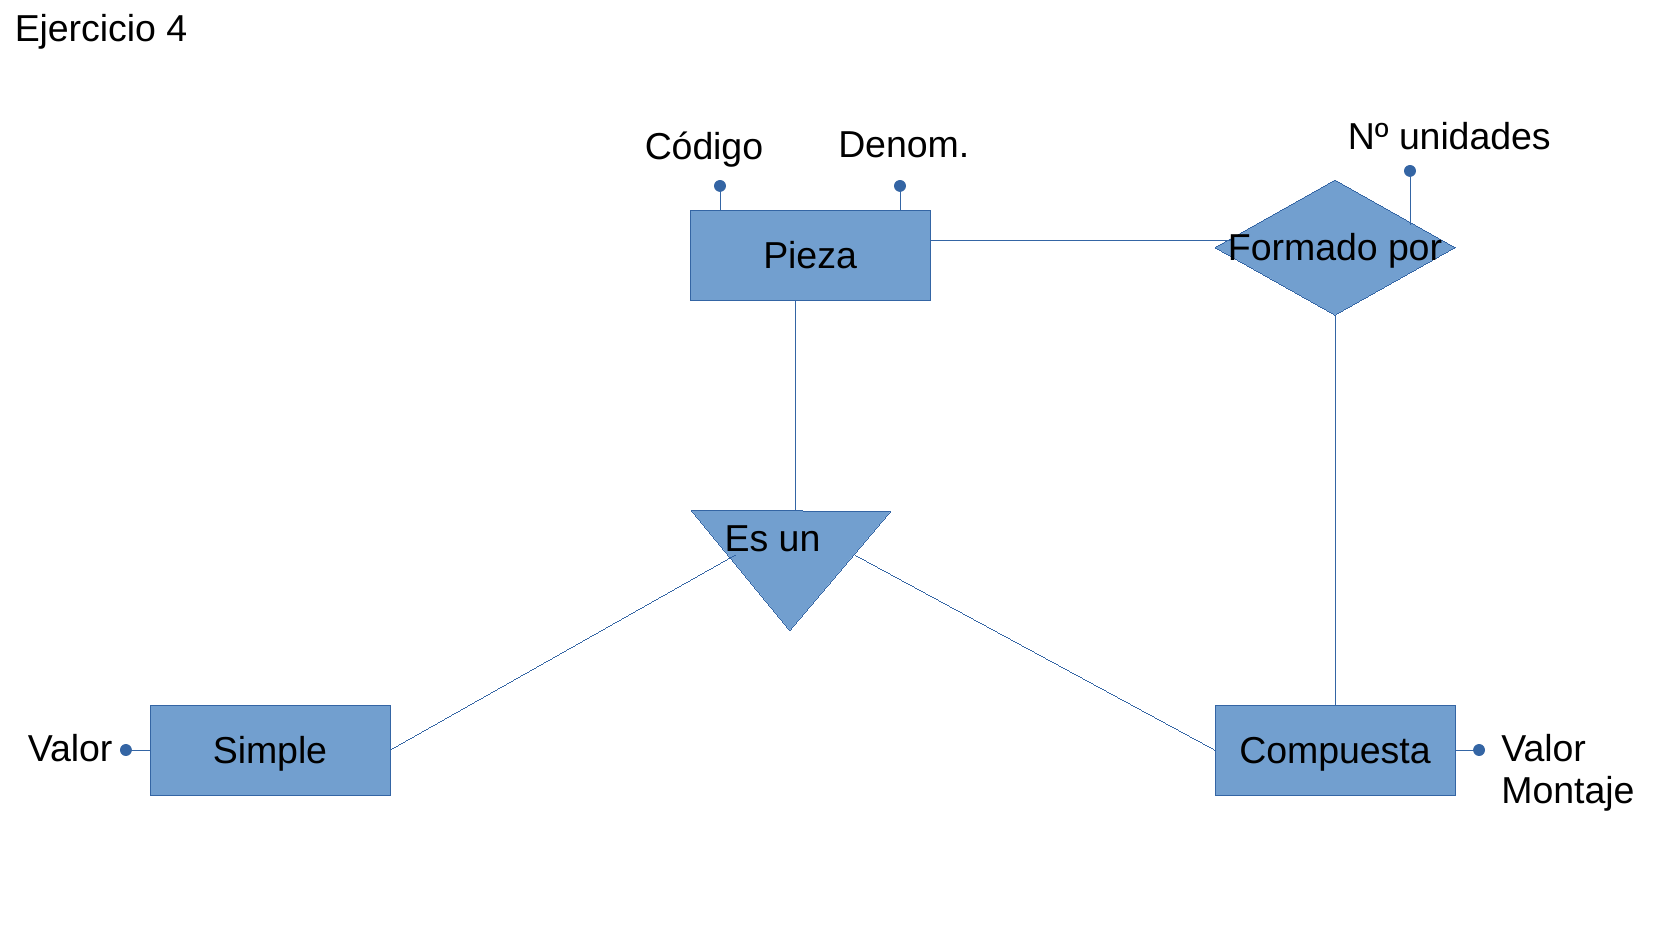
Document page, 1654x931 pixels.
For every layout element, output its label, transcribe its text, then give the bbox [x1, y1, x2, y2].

text_box Denom. [823, 116, 991, 174]
text_box [753, 586, 828, 631]
text_box Valor Montaje [1486, 720, 1654, 819]
text_box Formado por [1215, 241, 1230, 256]
text_box Valor [13, 720, 181, 777]
text_box Nº unidades [1333, 108, 1621, 249]
text_box Pieza [690, 210, 931, 301]
text_box Código [630, 117, 797, 175]
text_box Es un [709, 510, 989, 586]
text_box Formado por [1234, 181, 1433, 316]
text_box Simple [150, 705, 391, 796]
text_box [691, 510, 709, 532]
text_box Compuesta [1215, 705, 1456, 796]
text_box Ejercicio 4 [0, 0, 362, 99]
